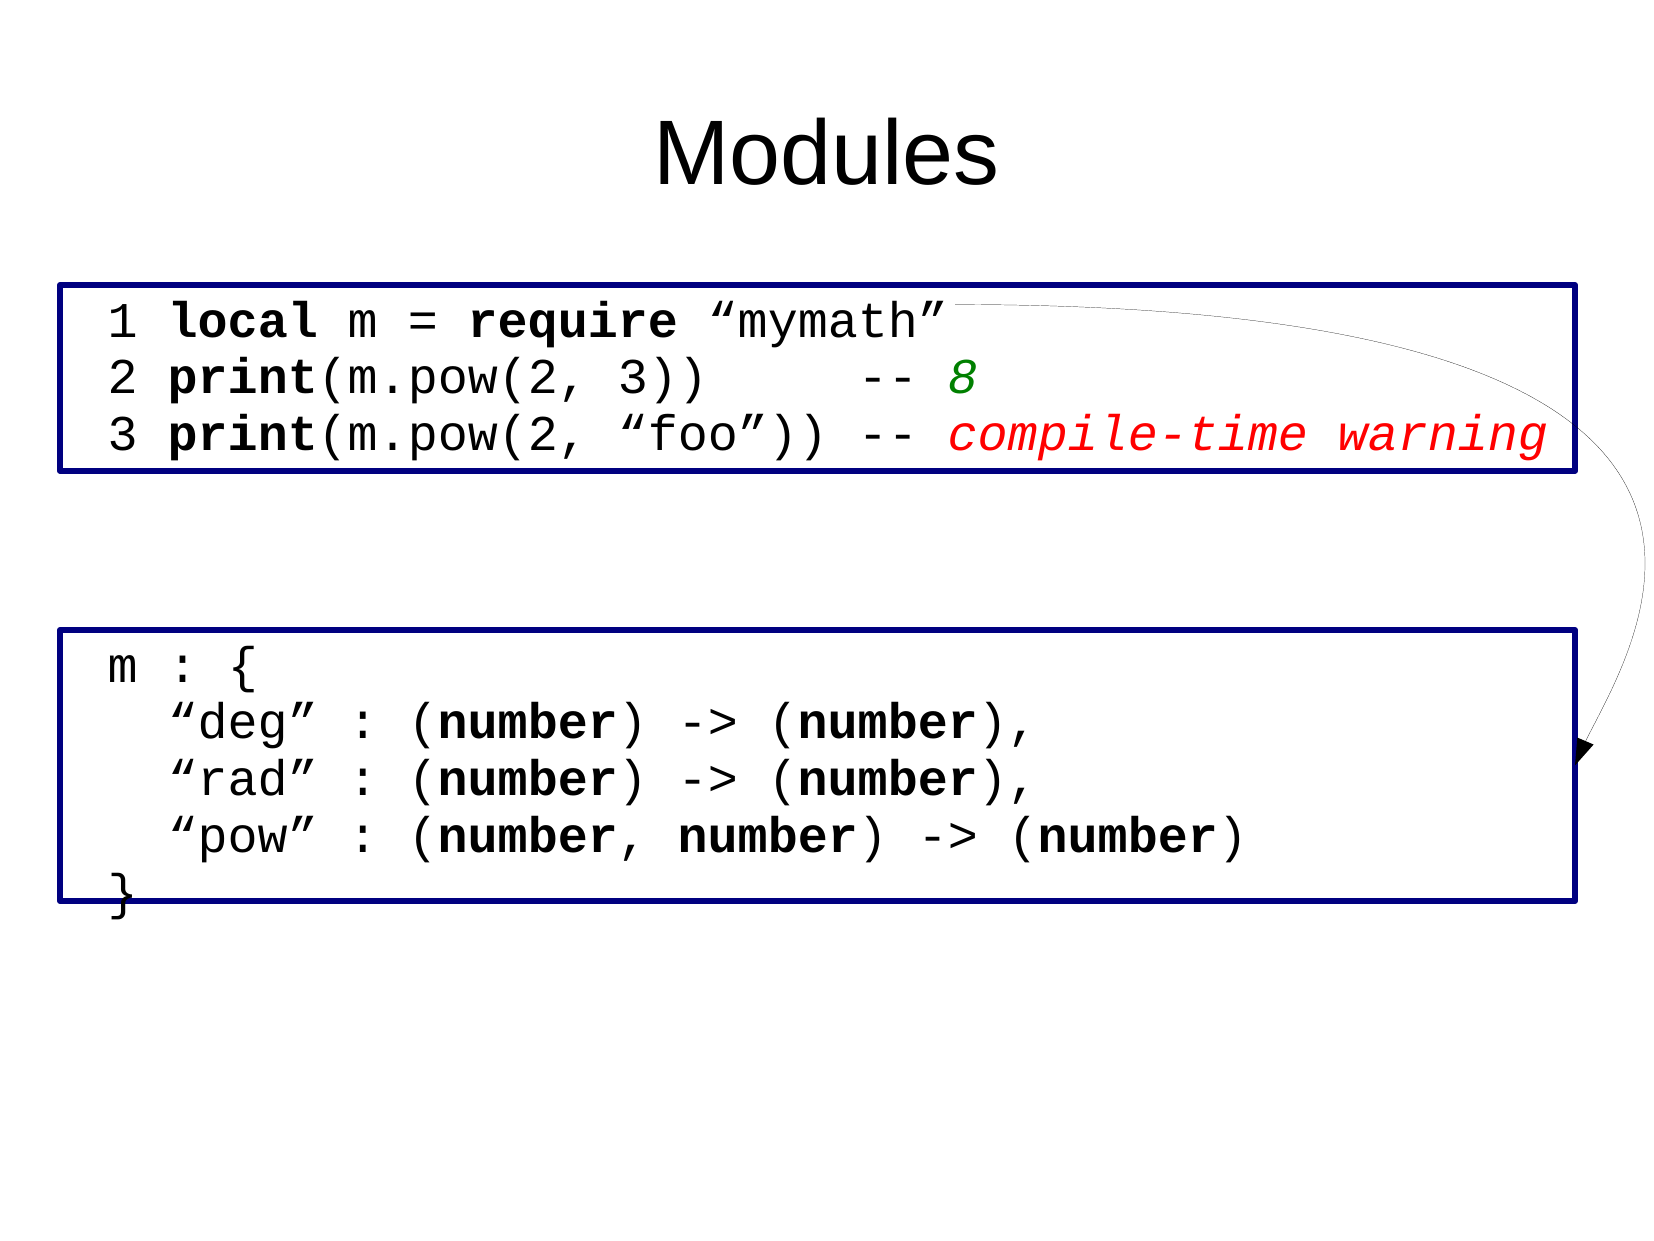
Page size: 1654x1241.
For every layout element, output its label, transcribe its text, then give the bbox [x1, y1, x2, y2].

title Modules [82, 49, 1571, 257]
text_box 1 local m = require “mymath” 2 print(m.pow(2, 3)) -- 8 3 print(m.pow(2, “foo”)) -- compile-time warning [60, 284, 1576, 471]
text_box m : { “deg” : (number) -> (number), “rad” : (number) -> (number), “pow” : (number, number) -> (number) } [60, 630, 1576, 901]
